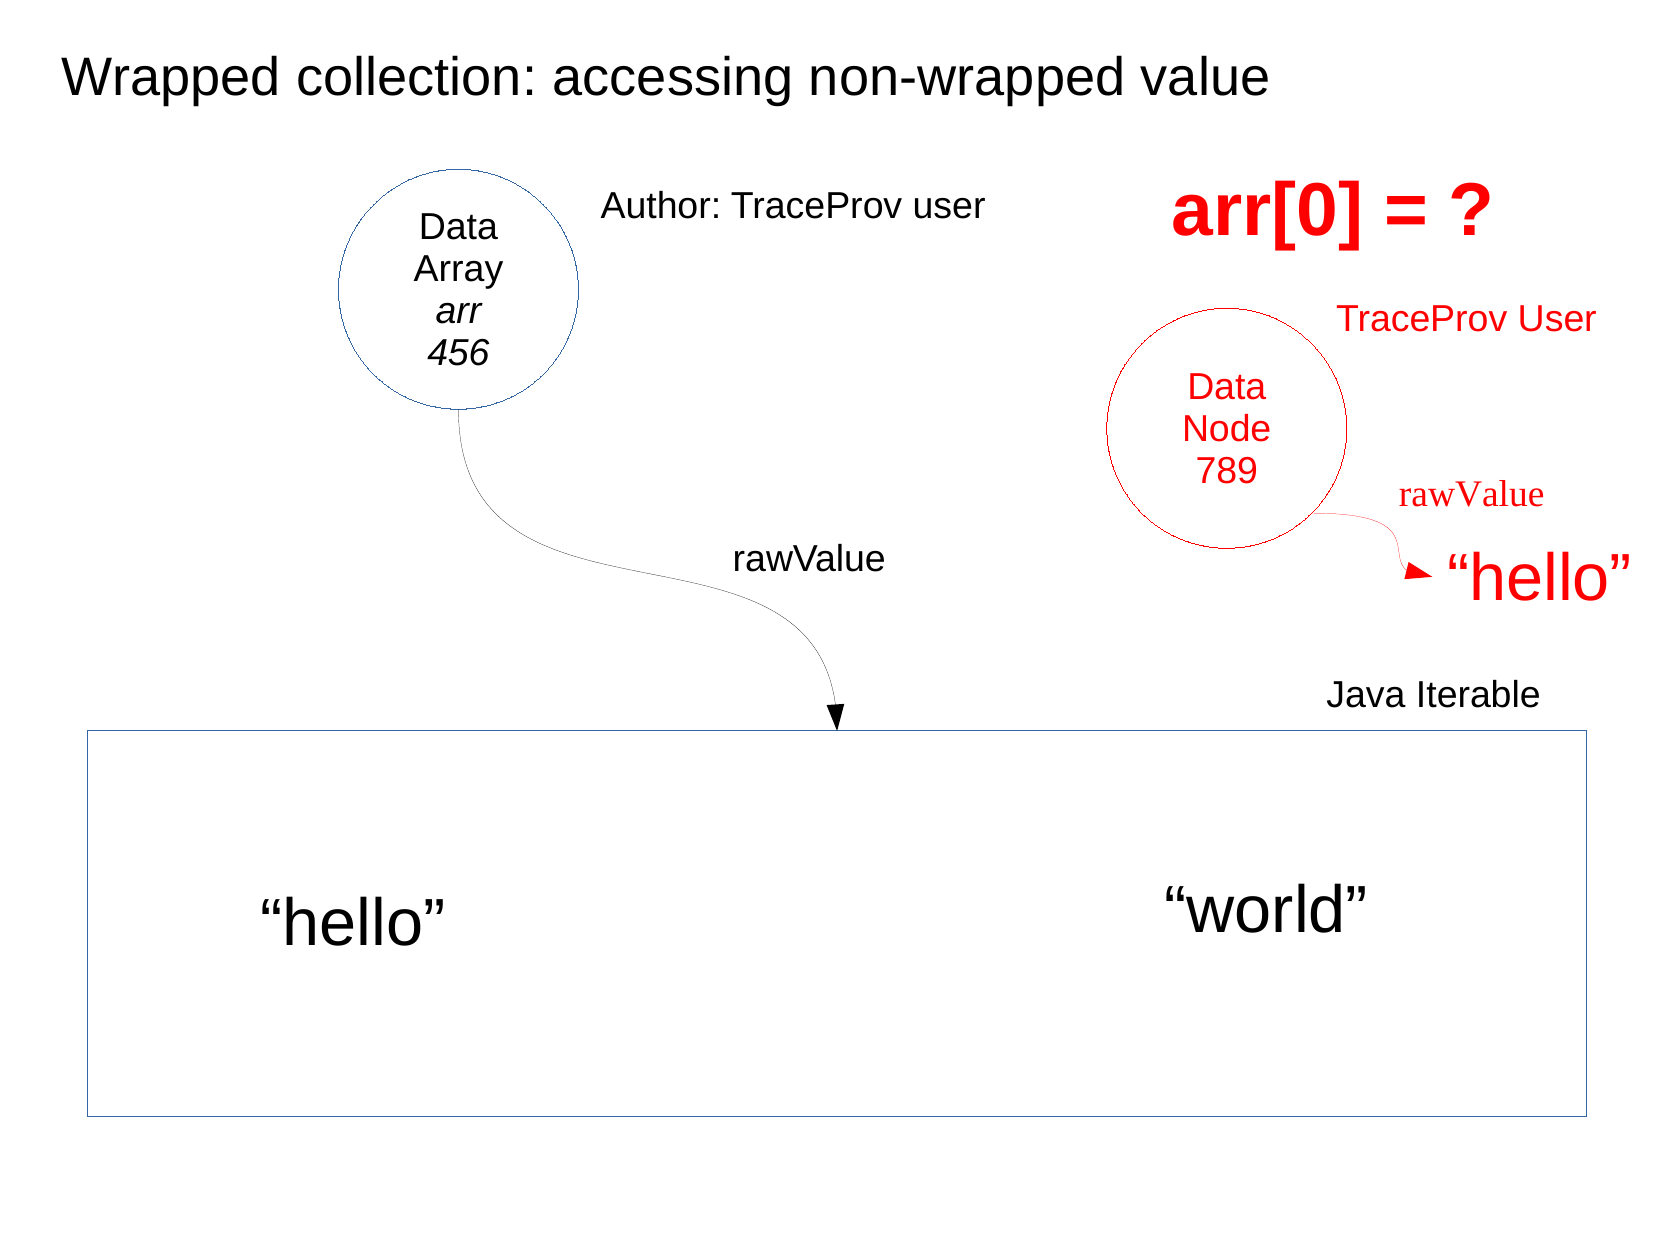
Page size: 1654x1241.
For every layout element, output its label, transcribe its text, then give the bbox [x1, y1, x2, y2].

text_box TraceProv User [1321, 289, 1612, 347]
text_box Data Array arr 456 [338, 169, 579, 410]
text_box Java Iterable [1311, 666, 1556, 724]
text_box Data Node 789 [1106, 308, 1347, 549]
text_box “world” [1149, 865, 1384, 955]
text_box arr[0] = ? [1156, 159, 1510, 259]
text_box Author: TraceProv user [585, 176, 1001, 234]
text_box “hello” [245, 878, 462, 968]
text_box “hello” [1432, 532, 1648, 622]
text_box Wrapped collection: accessing non-wrapped value [47, 38, 1288, 115]
text_box rawValue [717, 530, 901, 588]
text_box [87, 730, 1587, 1117]
